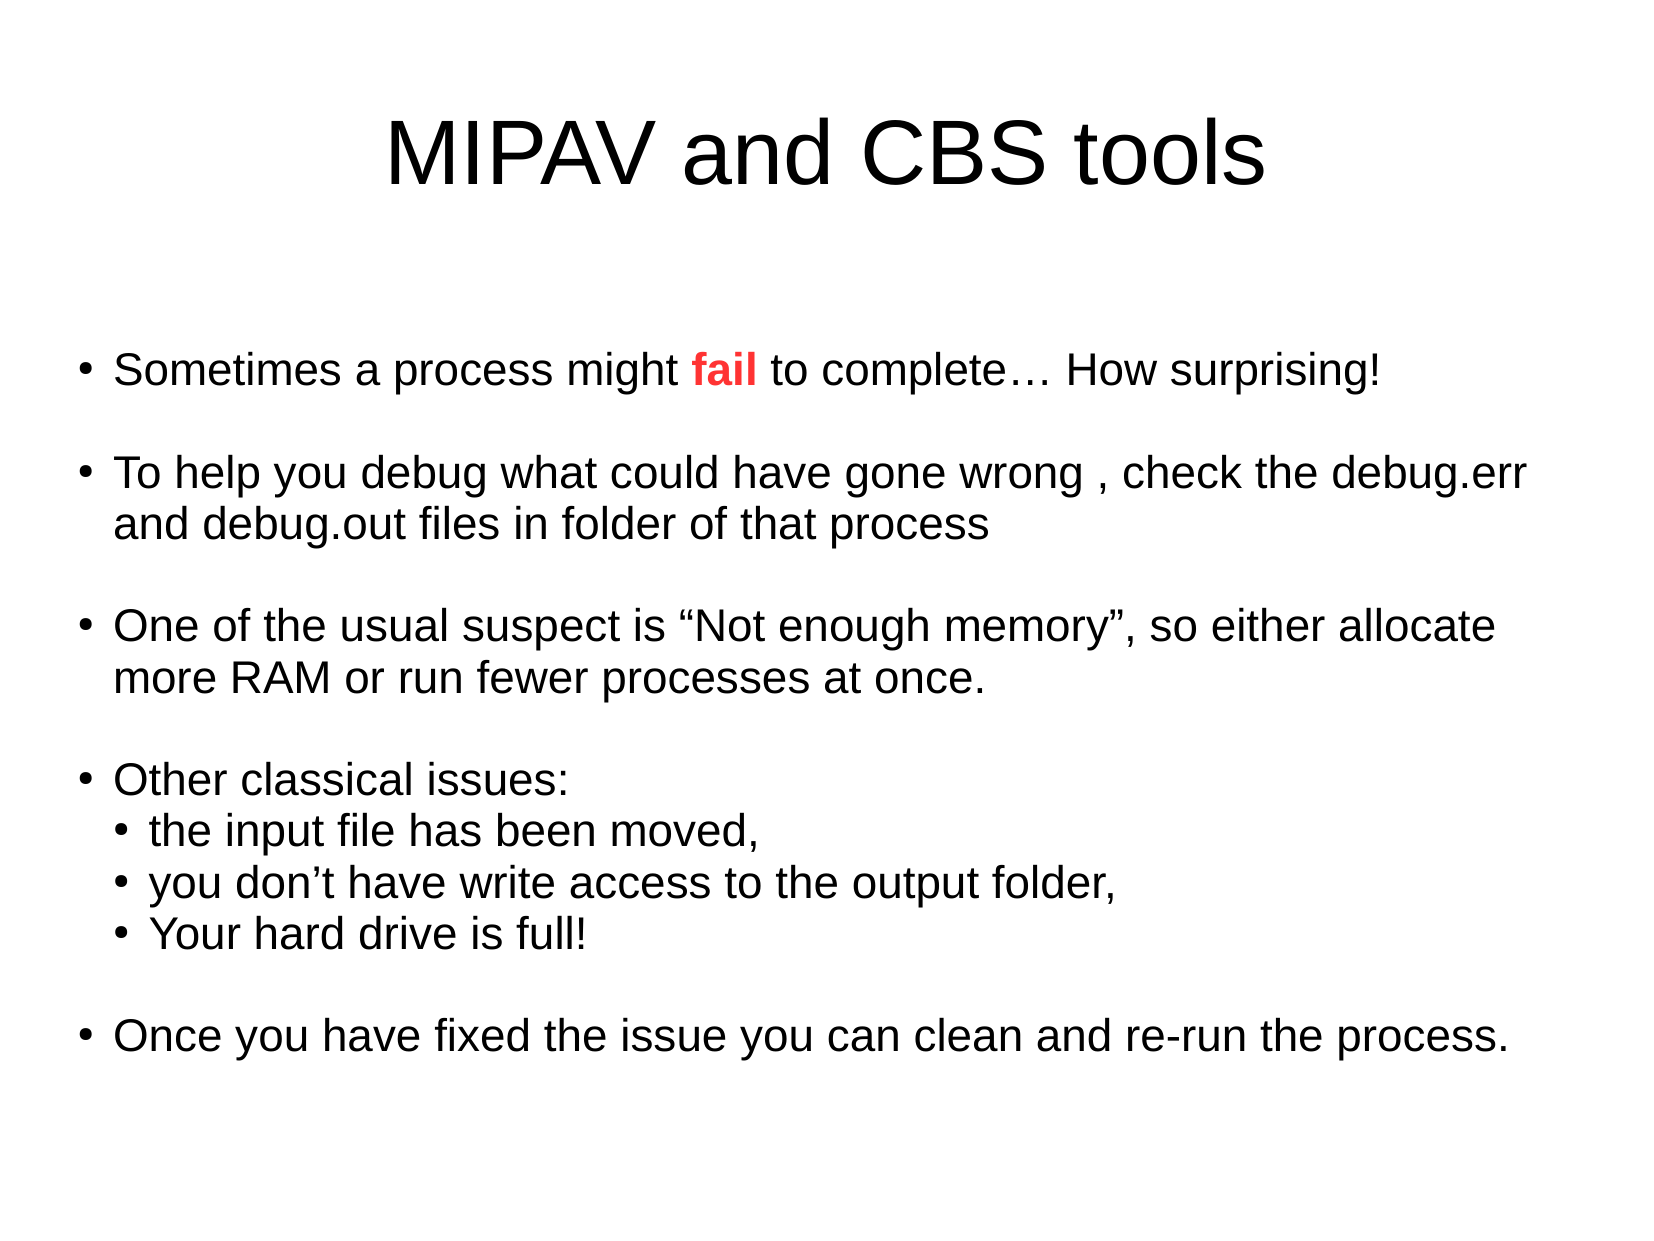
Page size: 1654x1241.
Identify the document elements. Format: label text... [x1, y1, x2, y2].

text_box Sometimes a process might fail to complete… How surprising! To help you debug what could have gone wrong , check the debug.err and debug.out files in folder of that process One of the usual suspect is “Not enough memory”, so either allocate more RAM or run fewer processes at once. Other classical issues: the input file has been moved, you don’t have write access to the output folder, Your hard drive is full! Once you have fixed the issue you can clean and re-run the process. [77, 343, 1566, 1062]
title MIPAV and CBS tools [82, 49, 1571, 257]
